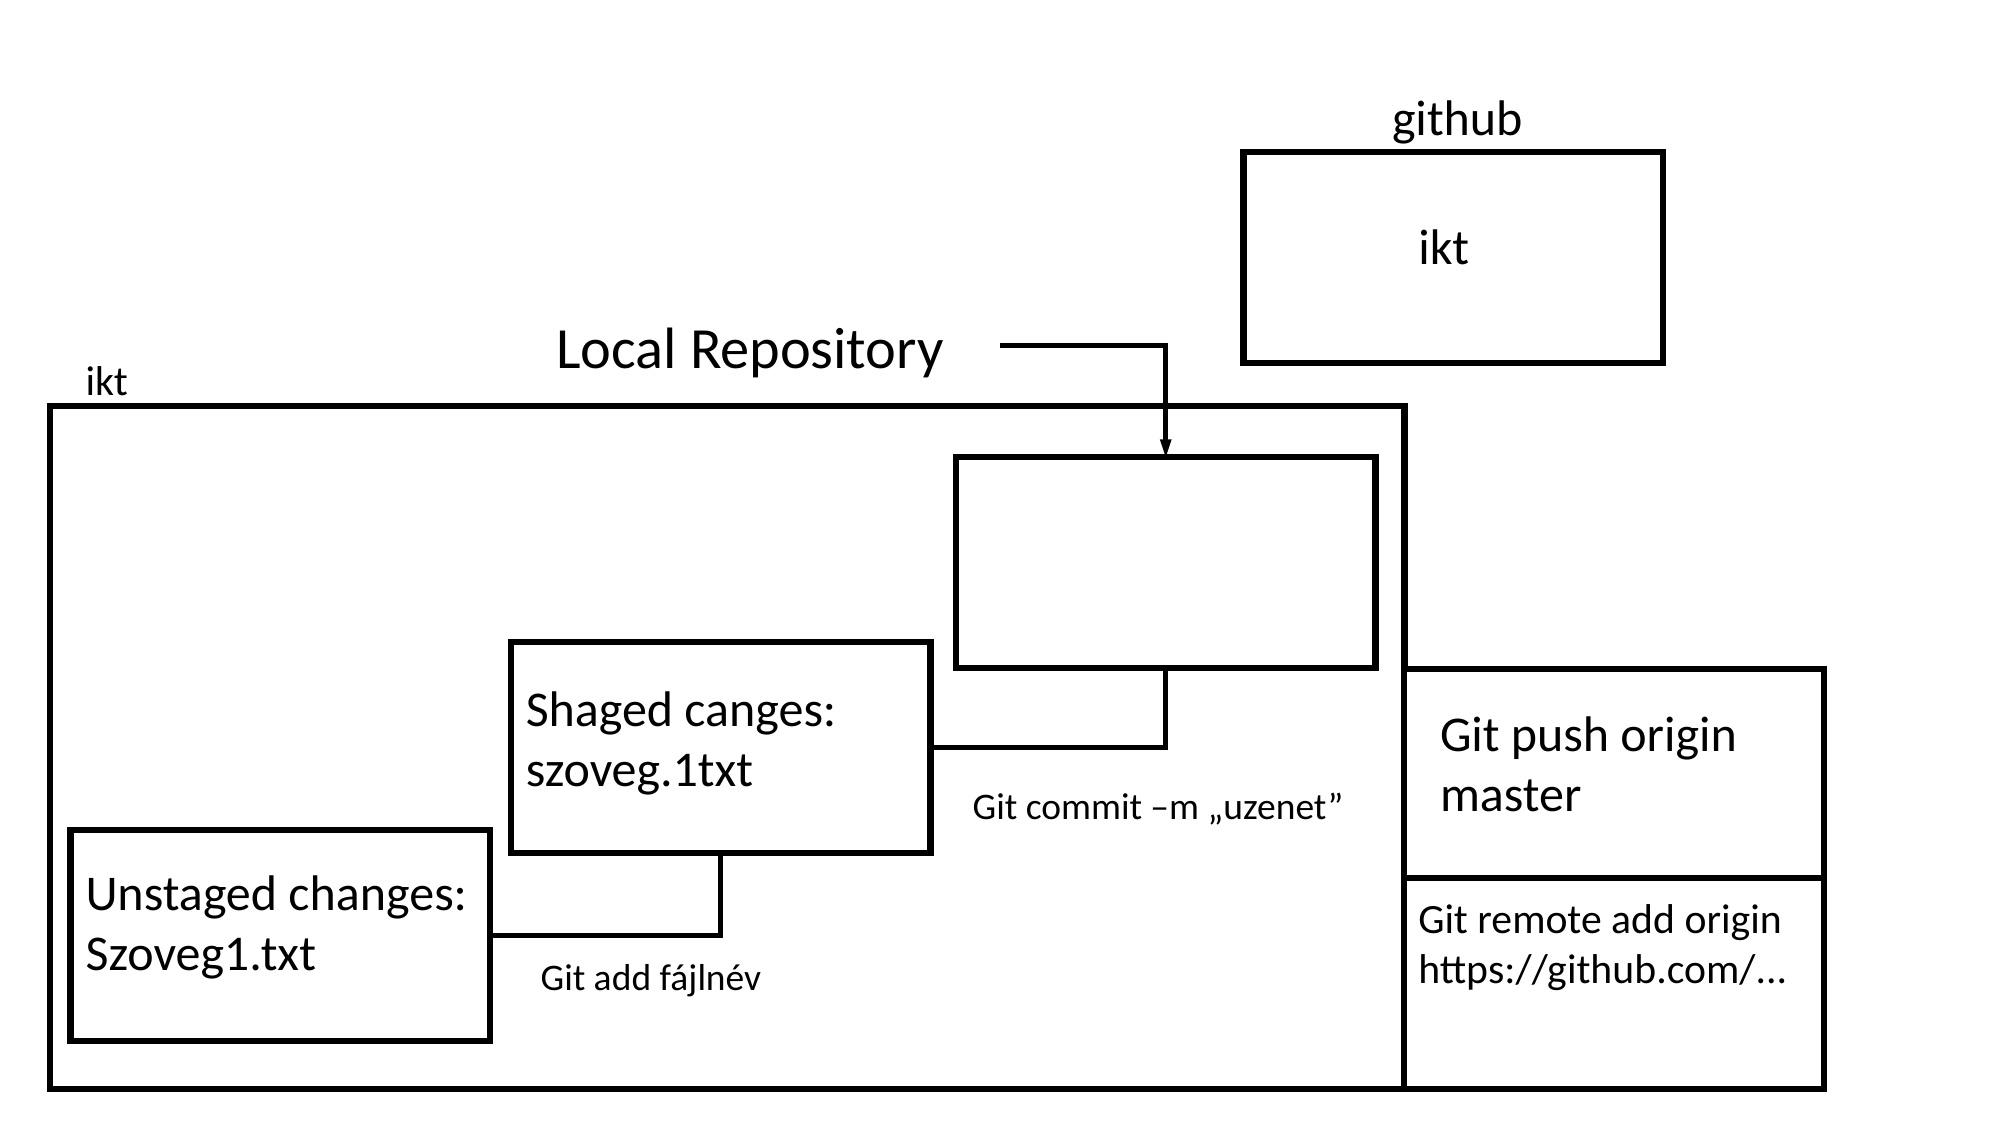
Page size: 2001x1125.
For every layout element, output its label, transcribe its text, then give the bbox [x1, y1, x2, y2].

text_box Git commit –m „uzenet” [957, 775, 1378, 836]
text_box [1243, 152, 1663, 363]
text_box [50, 406, 1824, 1089]
text_box ikt [1403, 207, 1689, 283]
text_box Shaged canges: szoveg.1txt [510, 669, 931, 806]
text_box Git add fájlnév [525, 945, 865, 1006]
text_box Git push origin master [1425, 693, 1845, 830]
text_box Git remote add origin https://github.com/... [1403, 884, 1845, 1001]
text_box github [1377, 77, 1891, 154]
text_box Local Repository [541, 302, 1000, 389]
text_box ikt [70, 345, 287, 412]
text_box Unstaged changes: Szoveg1.txt [70, 852, 486, 990]
